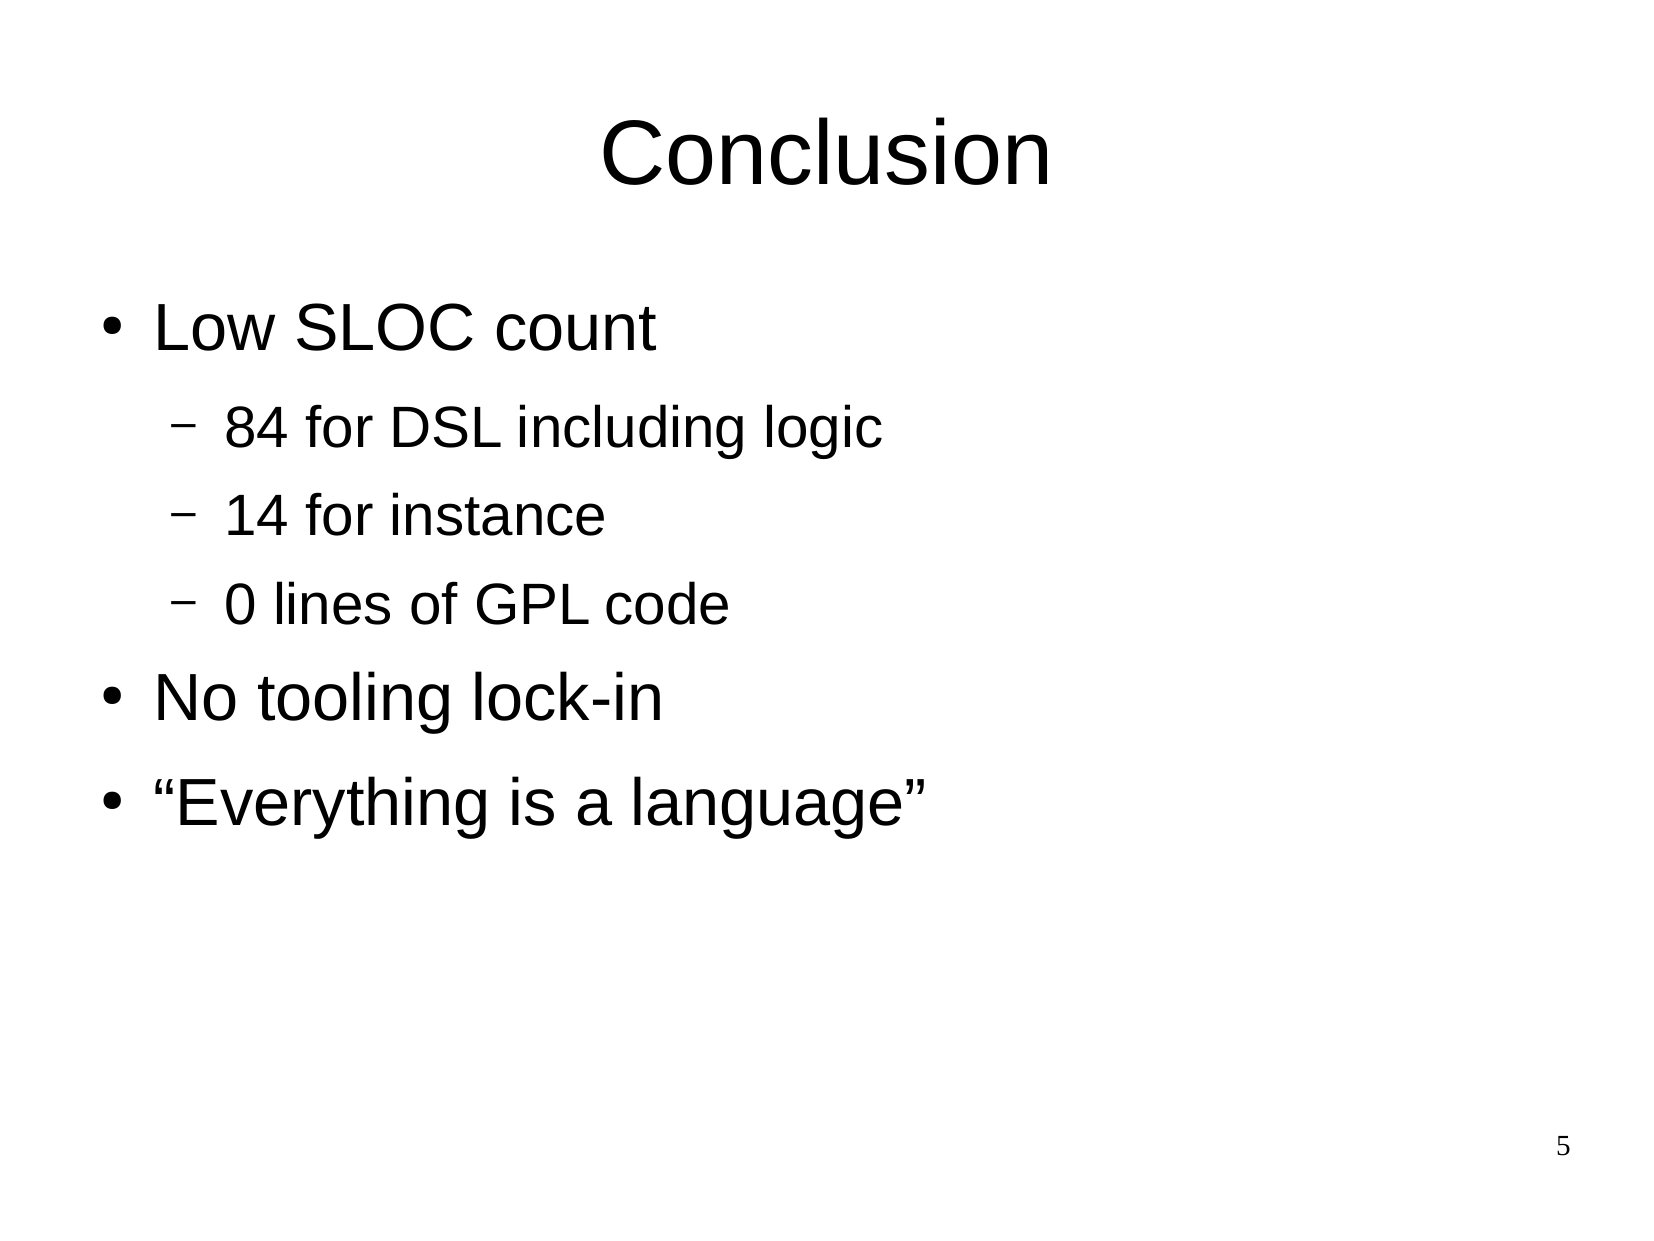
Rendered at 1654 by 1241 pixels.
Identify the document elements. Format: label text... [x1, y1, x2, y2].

list Low SLOC count 84 for DSL including logic 14 for instance 0 lines of GPL code No tooling lock-in “Everything is a language” [82, 290, 1538, 1010]
title Conclusion [82, 49, 1571, 257]
